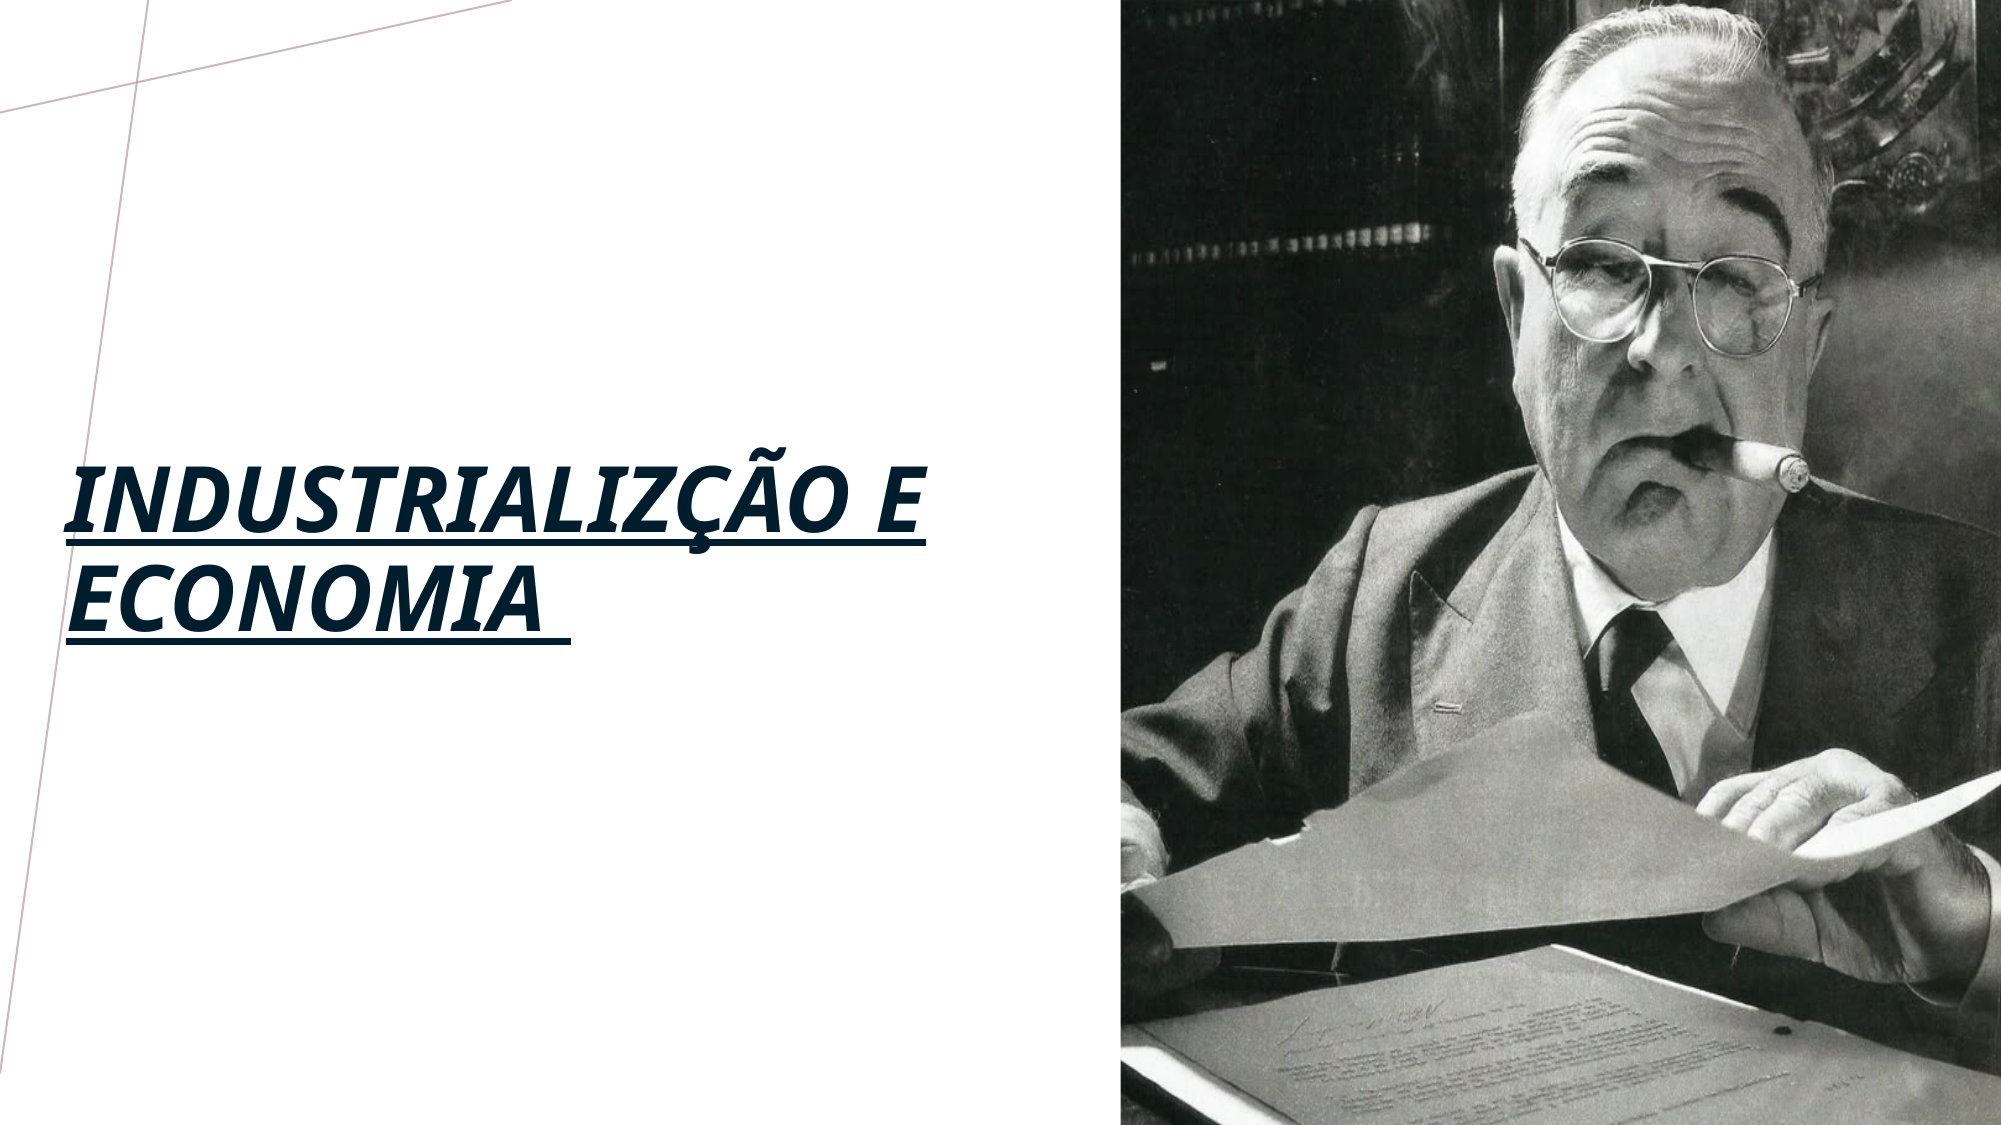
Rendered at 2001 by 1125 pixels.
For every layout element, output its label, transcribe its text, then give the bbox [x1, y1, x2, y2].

picture [1120, 0, 2000, 1125]
title INDUSTRIALIZÇÃO E ECONOMIA [51, 0, 1120, 659]
